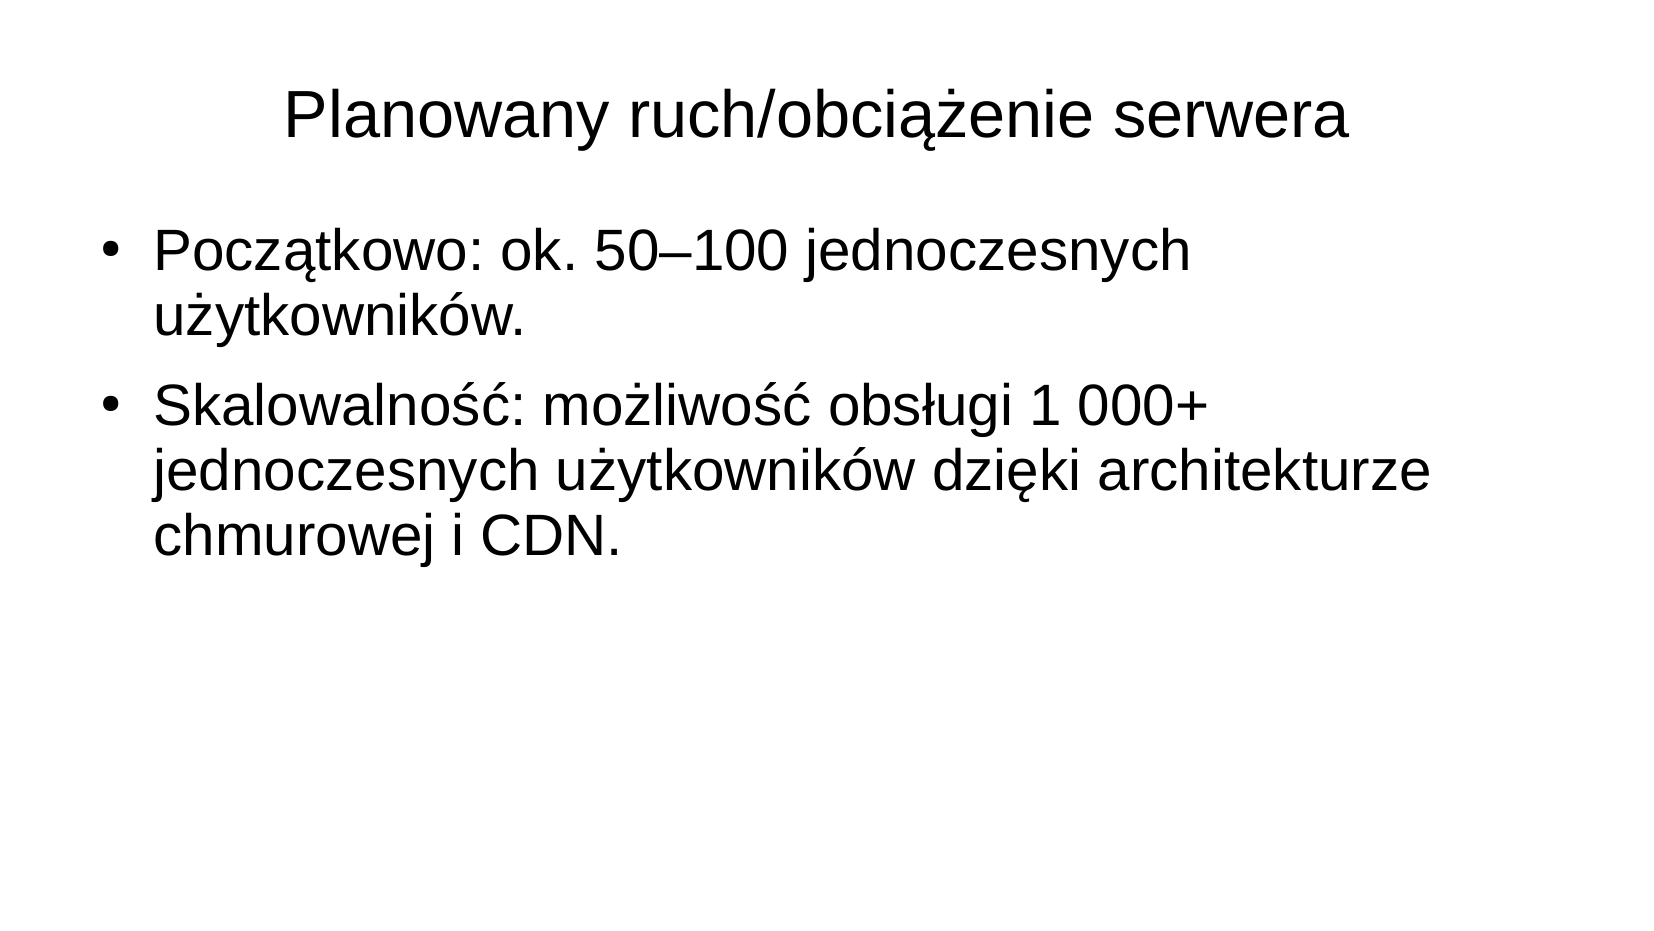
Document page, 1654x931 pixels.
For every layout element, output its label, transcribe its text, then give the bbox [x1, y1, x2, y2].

title Planowany ruch/obciążenie serwera [82, 37, 1571, 193]
list Początkowo: ok. 50–100 jednoczesnych użytkowników. Skalowalność: możliwość obsługi 1 000+ jednoczesnych użytkowników dzięki architekturze chmurowej i CDN. [82, 217, 1571, 758]
